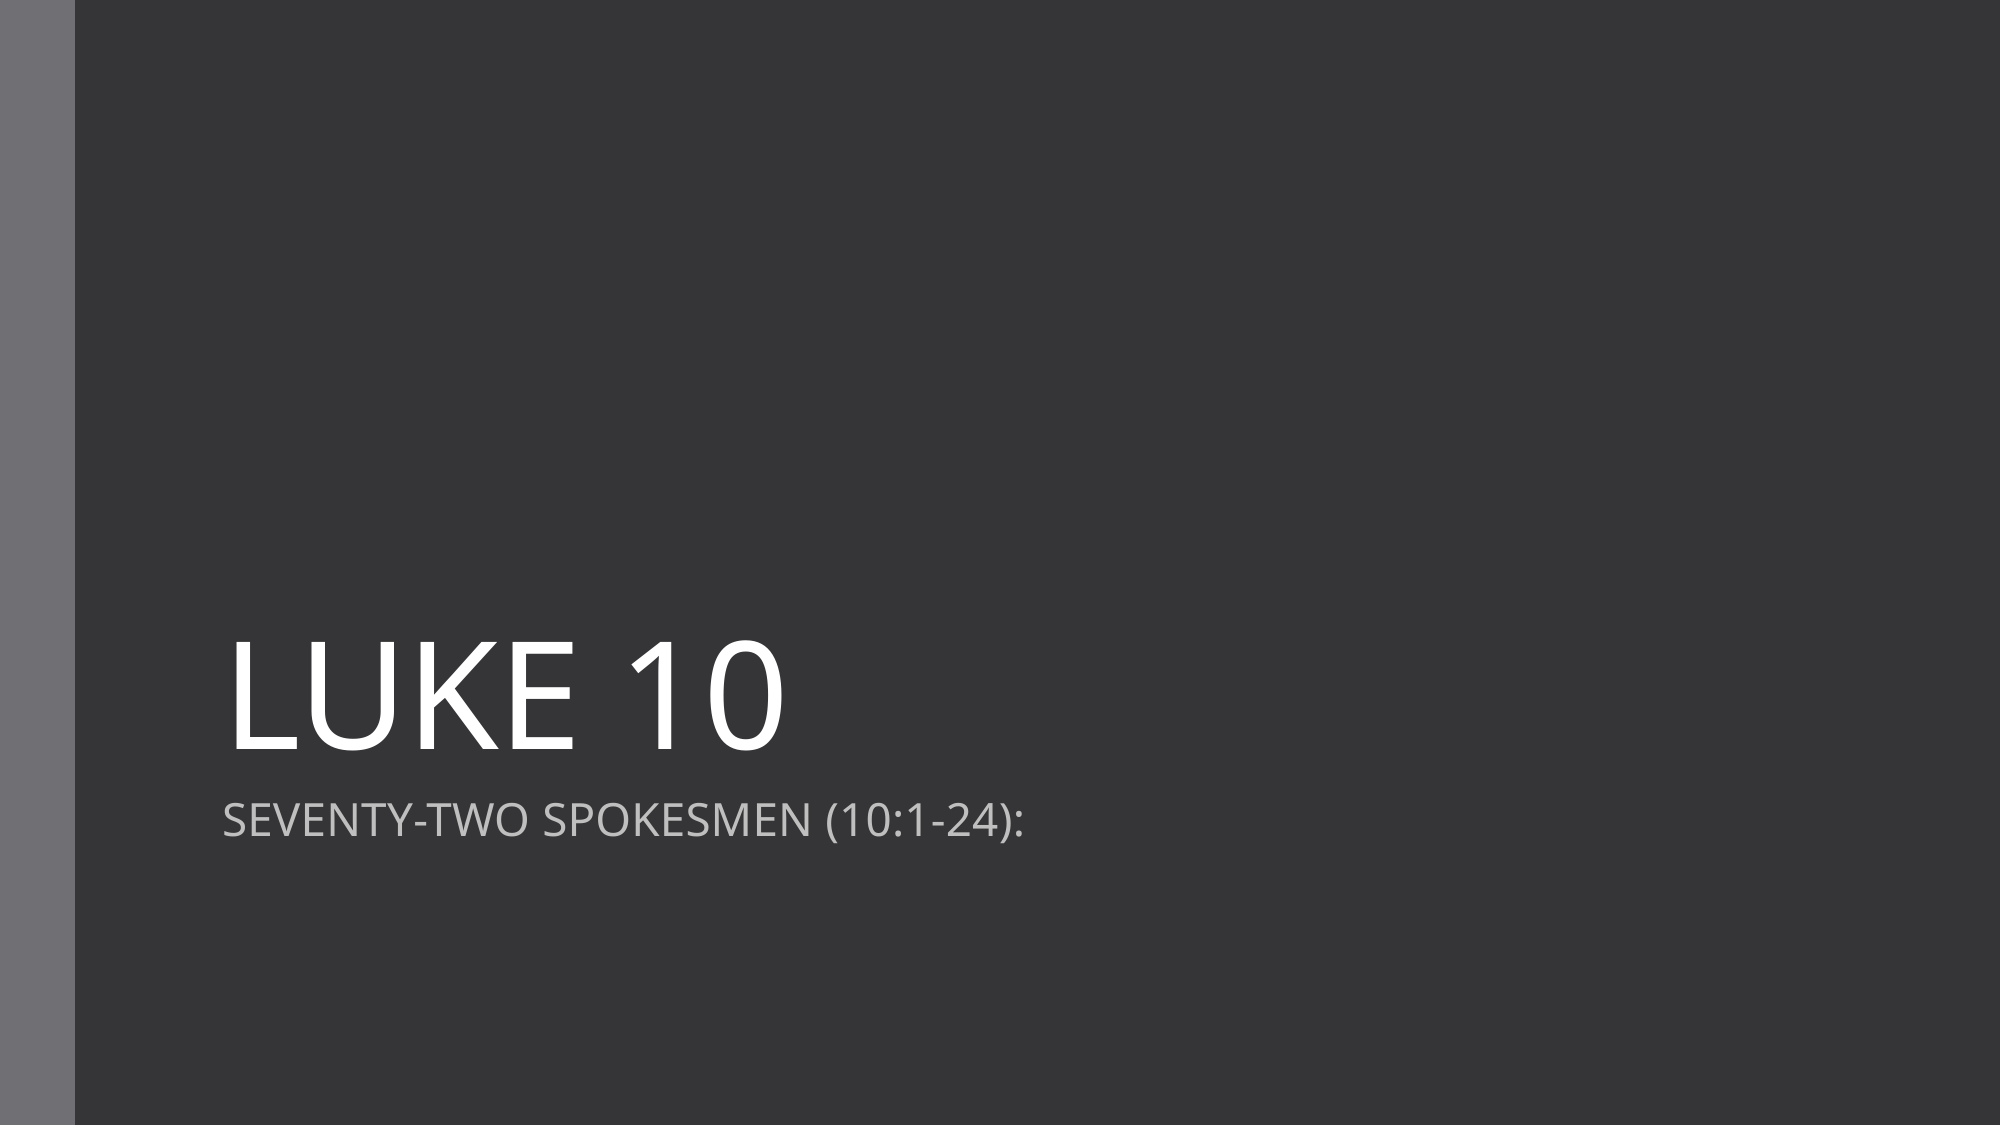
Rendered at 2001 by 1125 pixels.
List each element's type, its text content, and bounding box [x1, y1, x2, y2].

subtitle SEVENTY-TWO SPOKESMEN (10:1-24): [206, 787, 1752, 1066]
title LUKE 10 [206, 124, 1752, 787]
